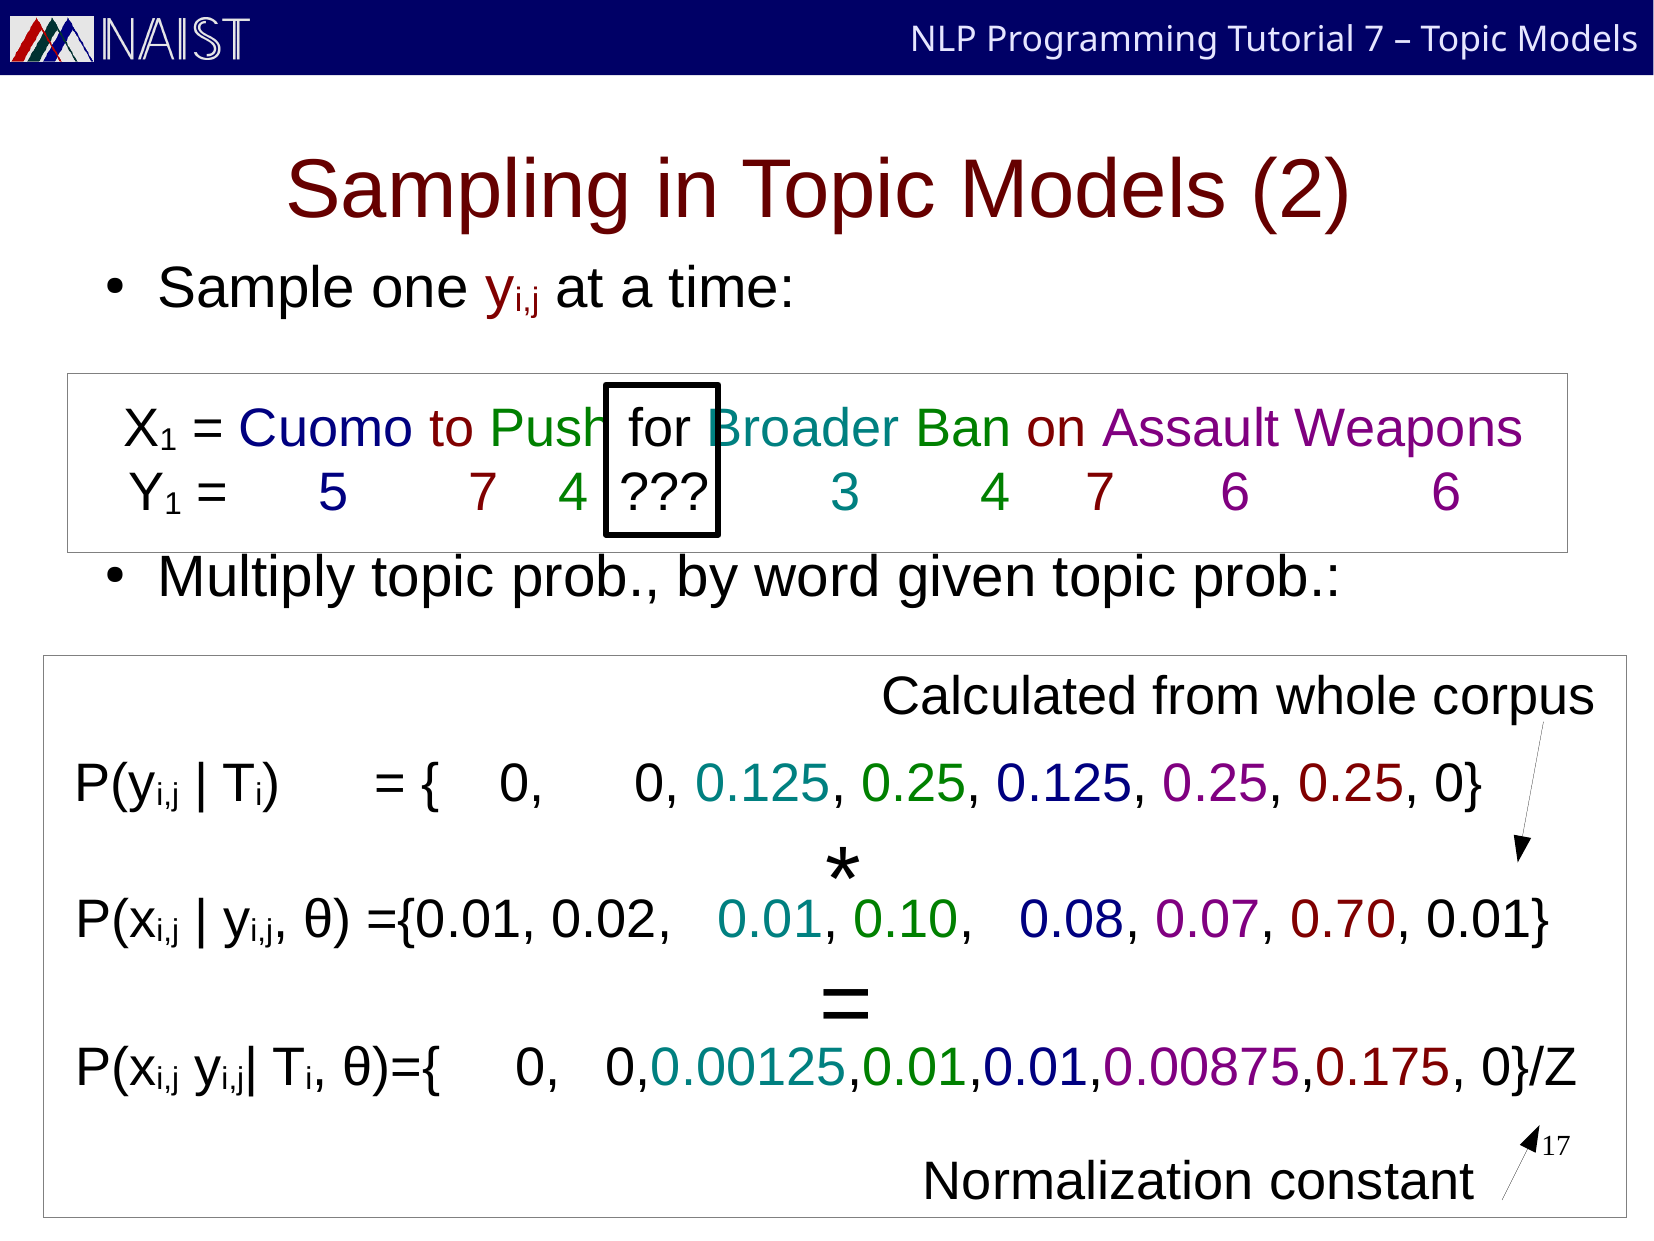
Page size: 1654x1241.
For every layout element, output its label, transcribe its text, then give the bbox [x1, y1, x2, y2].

text_box Calculated from whole corpus [866, 658, 1612, 734]
text_box Y1 = 5 7 4 ??? 3 4 7 6 6 [609, 454, 715, 532]
text_box Normalization constant [907, 1142, 1491, 1219]
text_box P(yi,j | Ti) = { 0, 0, 0.125, 0.25, 0.125, 0.25, 0.25, 0} [60, 745, 1498, 839]
text_box * [811, 820, 877, 938]
text_box P(xi,j | yi,j, θ) ={0.01, 0.02, 0.01, 0.10, 0.08, 0.07, 0.70, 0.01} [60, 881, 1566, 975]
list Sample one yi,j at a time: Multiply topic prob., by word given topic prob.: [86, 254, 1576, 645]
text_box X1 = Cuomo to Push for Broader Ban on Assault Weapons [108, 390, 603, 454]
text_box = [805, 944, 889, 1062]
list Sample one yi,j at a time: Multiply topic prob., by word given topic prob.: [86, 374, 1567, 552]
picture [10, 16, 94, 62]
text_box X1 = Cuomo to Push for Broader Ban on Assault Weapons [609, 390, 715, 454]
text_box Y1 = 5 7 4 ??? 3 4 7 6 6 [104, 454, 1477, 548]
text_box X1 = Cuomo to Push for Broader Ban on Assault Weapons [721, 390, 1540, 484]
picture [102, 17, 251, 60]
title Sampling in Topic Models (2) [75, 92, 1564, 285]
text_box P(xi,j yi,j| Ti, θ)={ 0, 0,0.00125,0.01,0.01,0.00875,0.175, 0}/Z [60, 1029, 1593, 1123]
